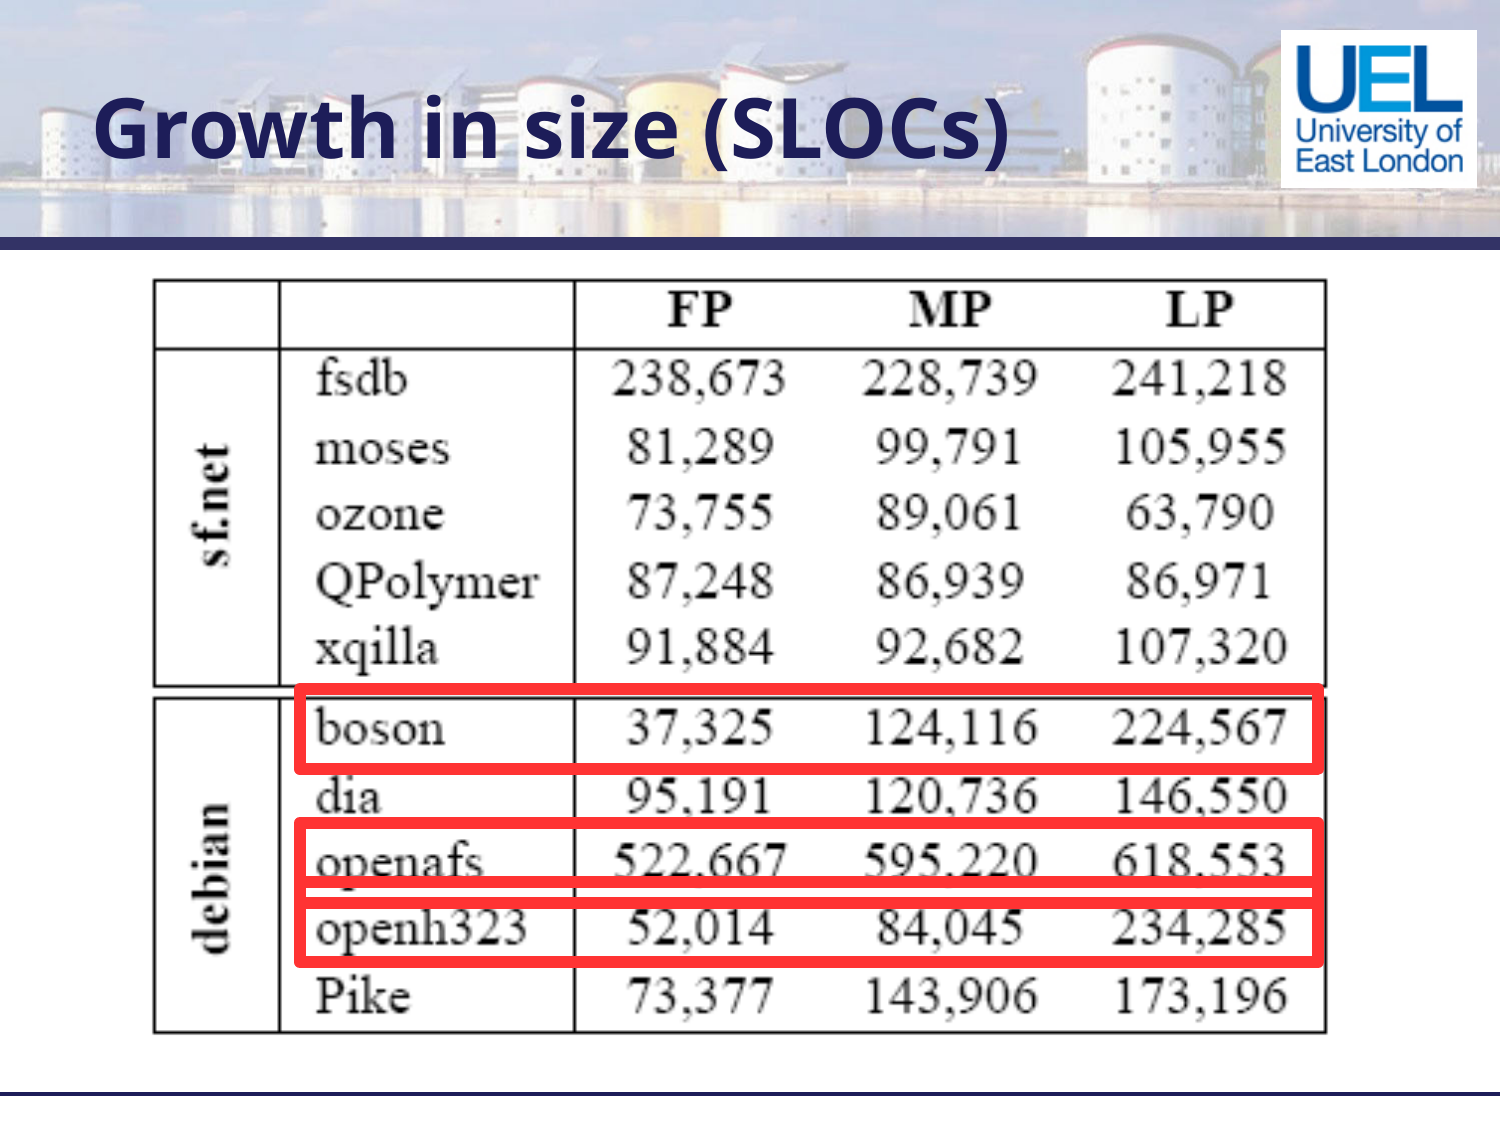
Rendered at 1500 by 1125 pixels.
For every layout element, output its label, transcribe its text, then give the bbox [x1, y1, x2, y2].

picture [0, 0, 1500, 237]
title Growth in size (SLOCs) [76, 10, 1247, 241]
picture [136, 265, 1340, 1047]
